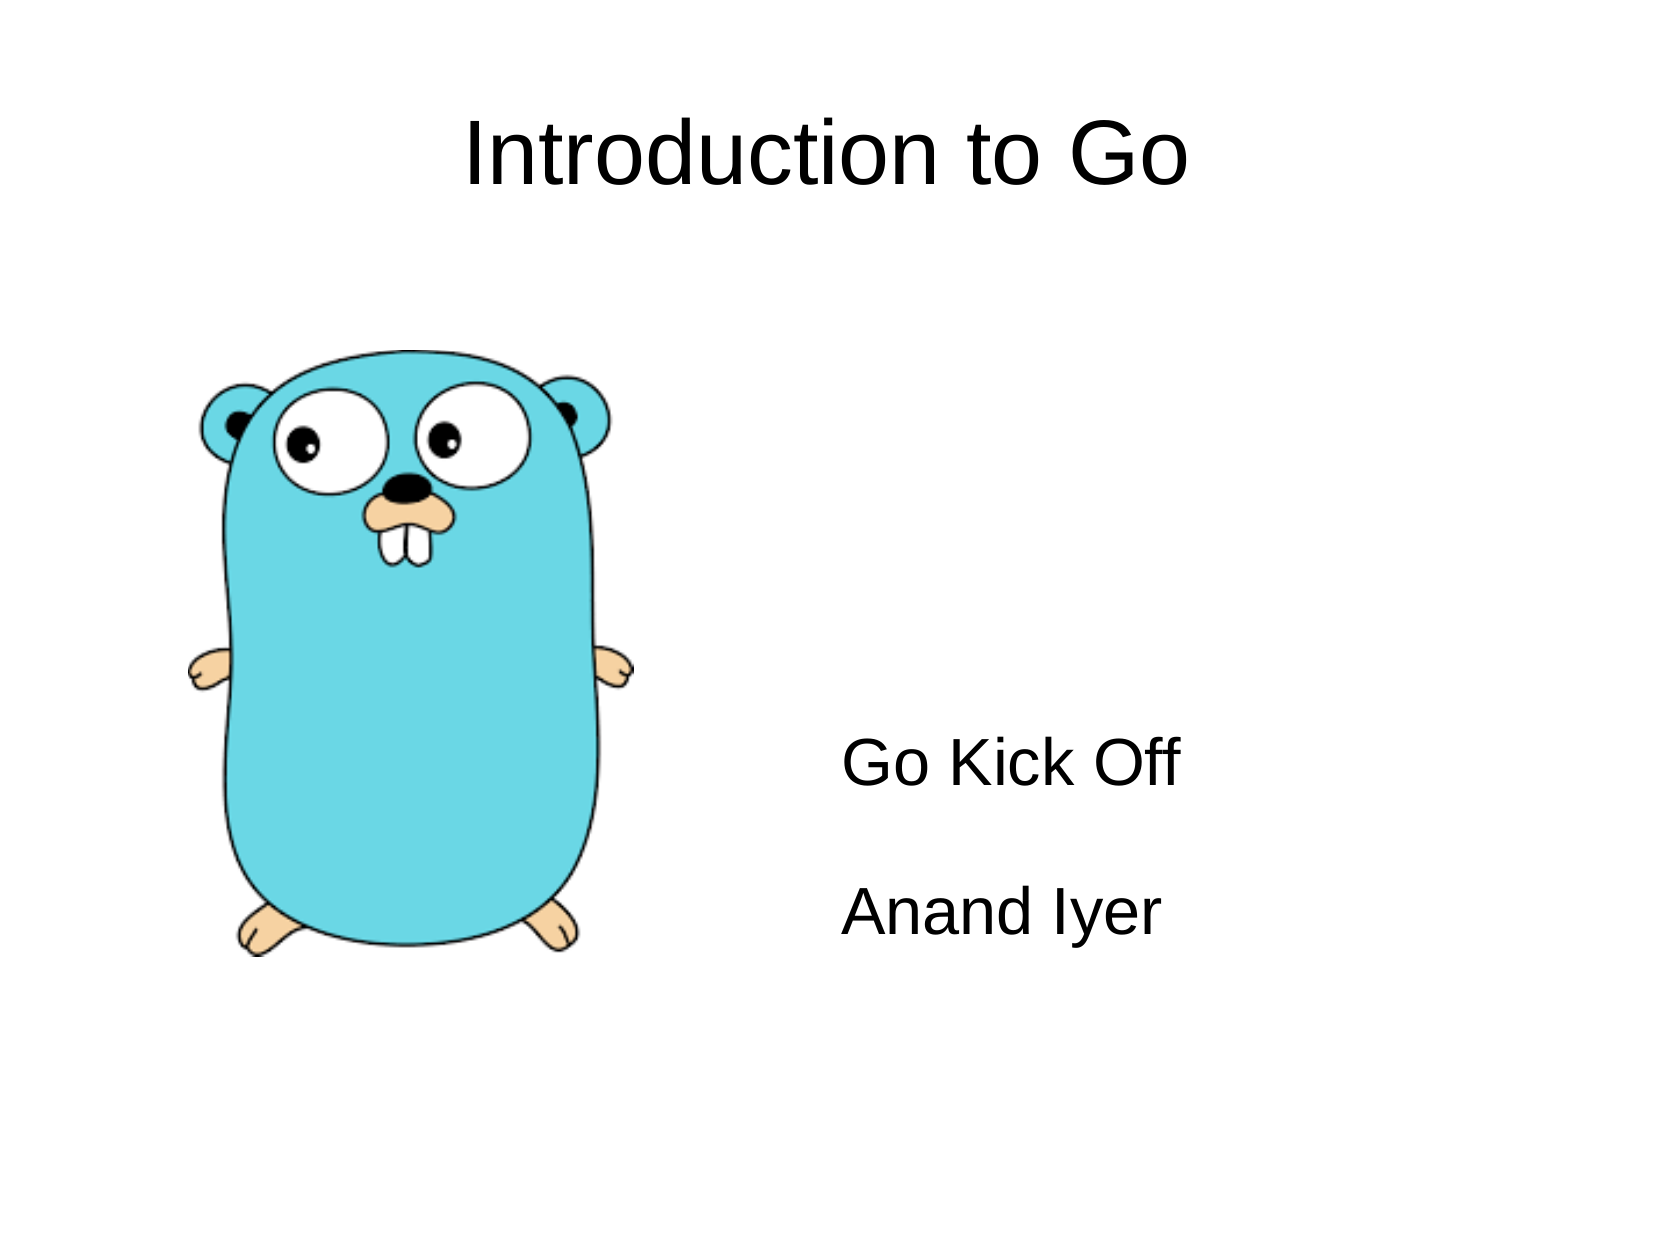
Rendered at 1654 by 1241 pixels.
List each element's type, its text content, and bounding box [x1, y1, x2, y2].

subtitle Go Kick Off Anand Iyer [82, 290, 1571, 1010]
title Introduction to Go [82, 49, 1571, 257]
picture [188, 350, 634, 957]
